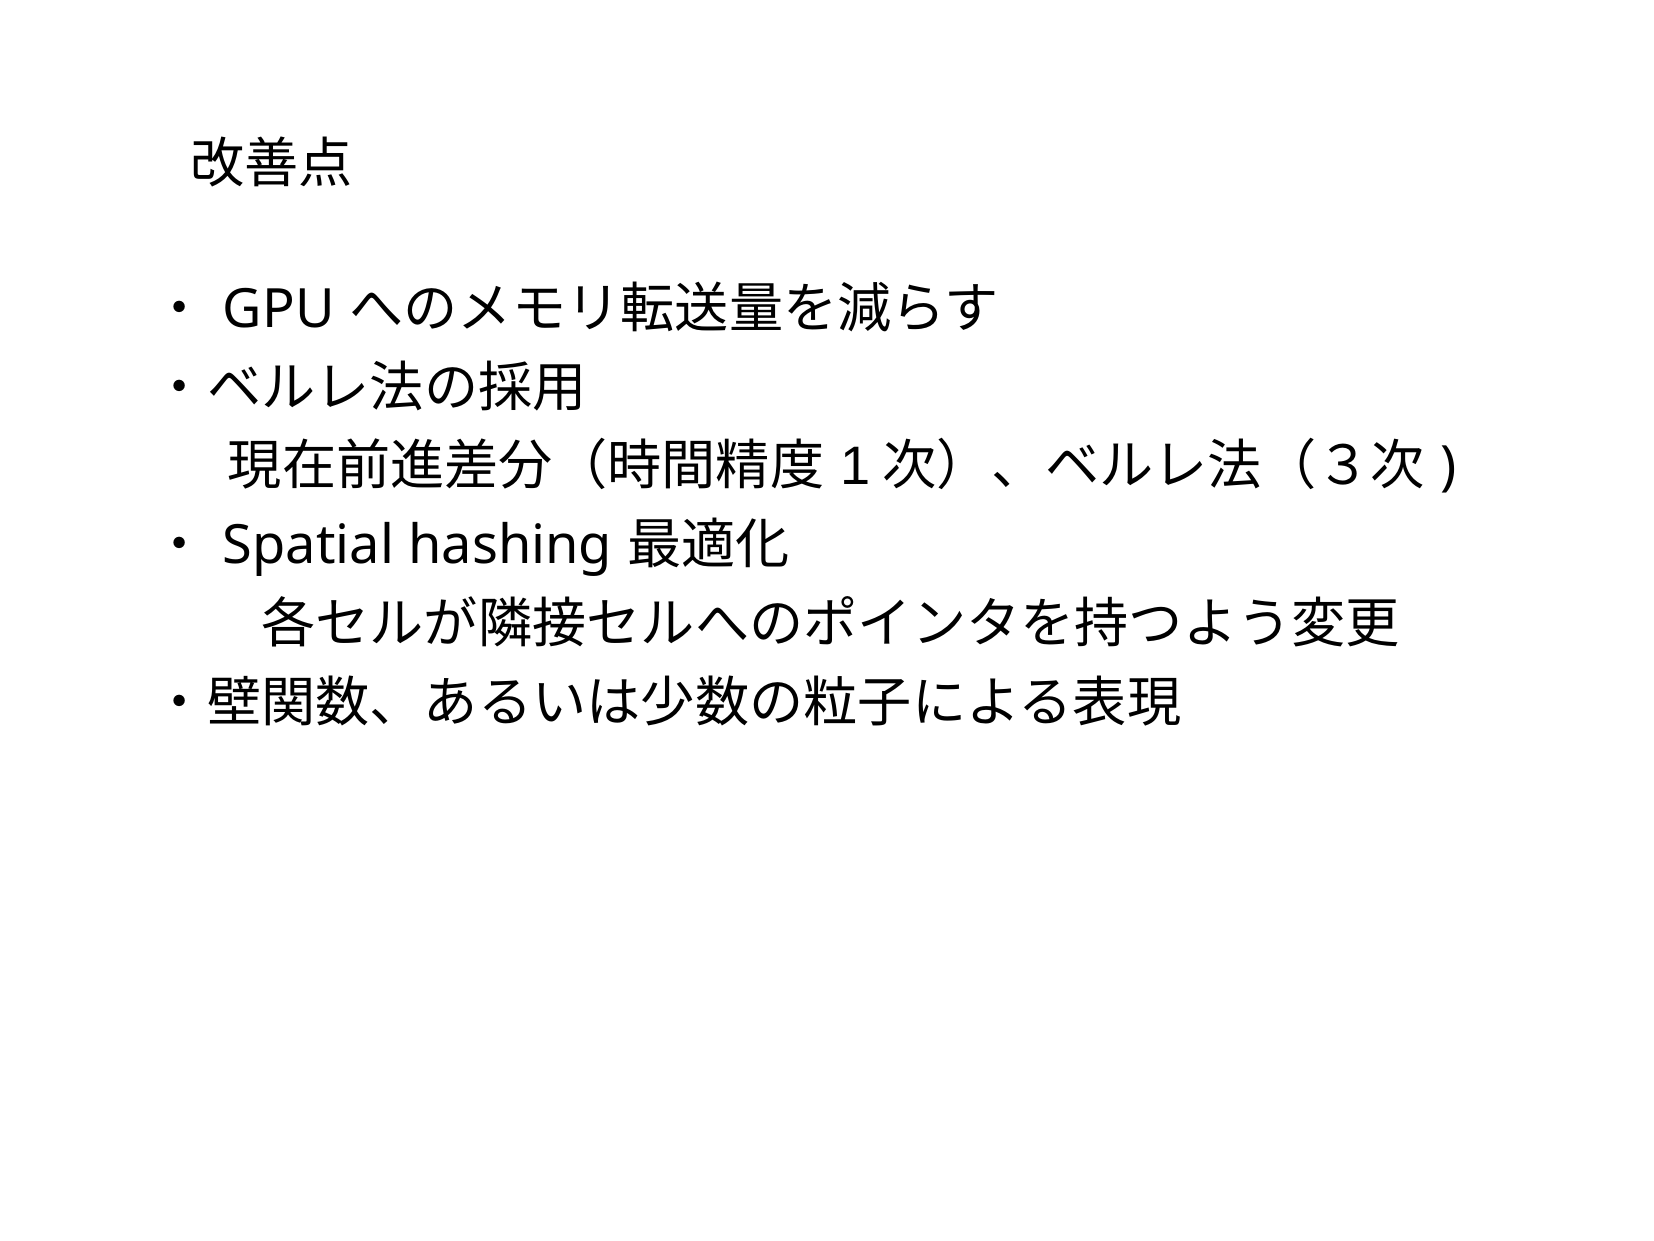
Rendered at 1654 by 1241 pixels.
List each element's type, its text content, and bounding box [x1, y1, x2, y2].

text_box 改善点 [175, 112, 1013, 182]
text_box ・GPUへのメモリ転送量を減らす ・ベルレ法の採用 現在前進差分（時間精度1次）、ベルレ法（３次) ・Spatial hashing最適化 各セルが隣接セルへのポインタを持つよう変更 ・壁関数、あるいは少数の粒子による表現 [138, 256, 1639, 707]
